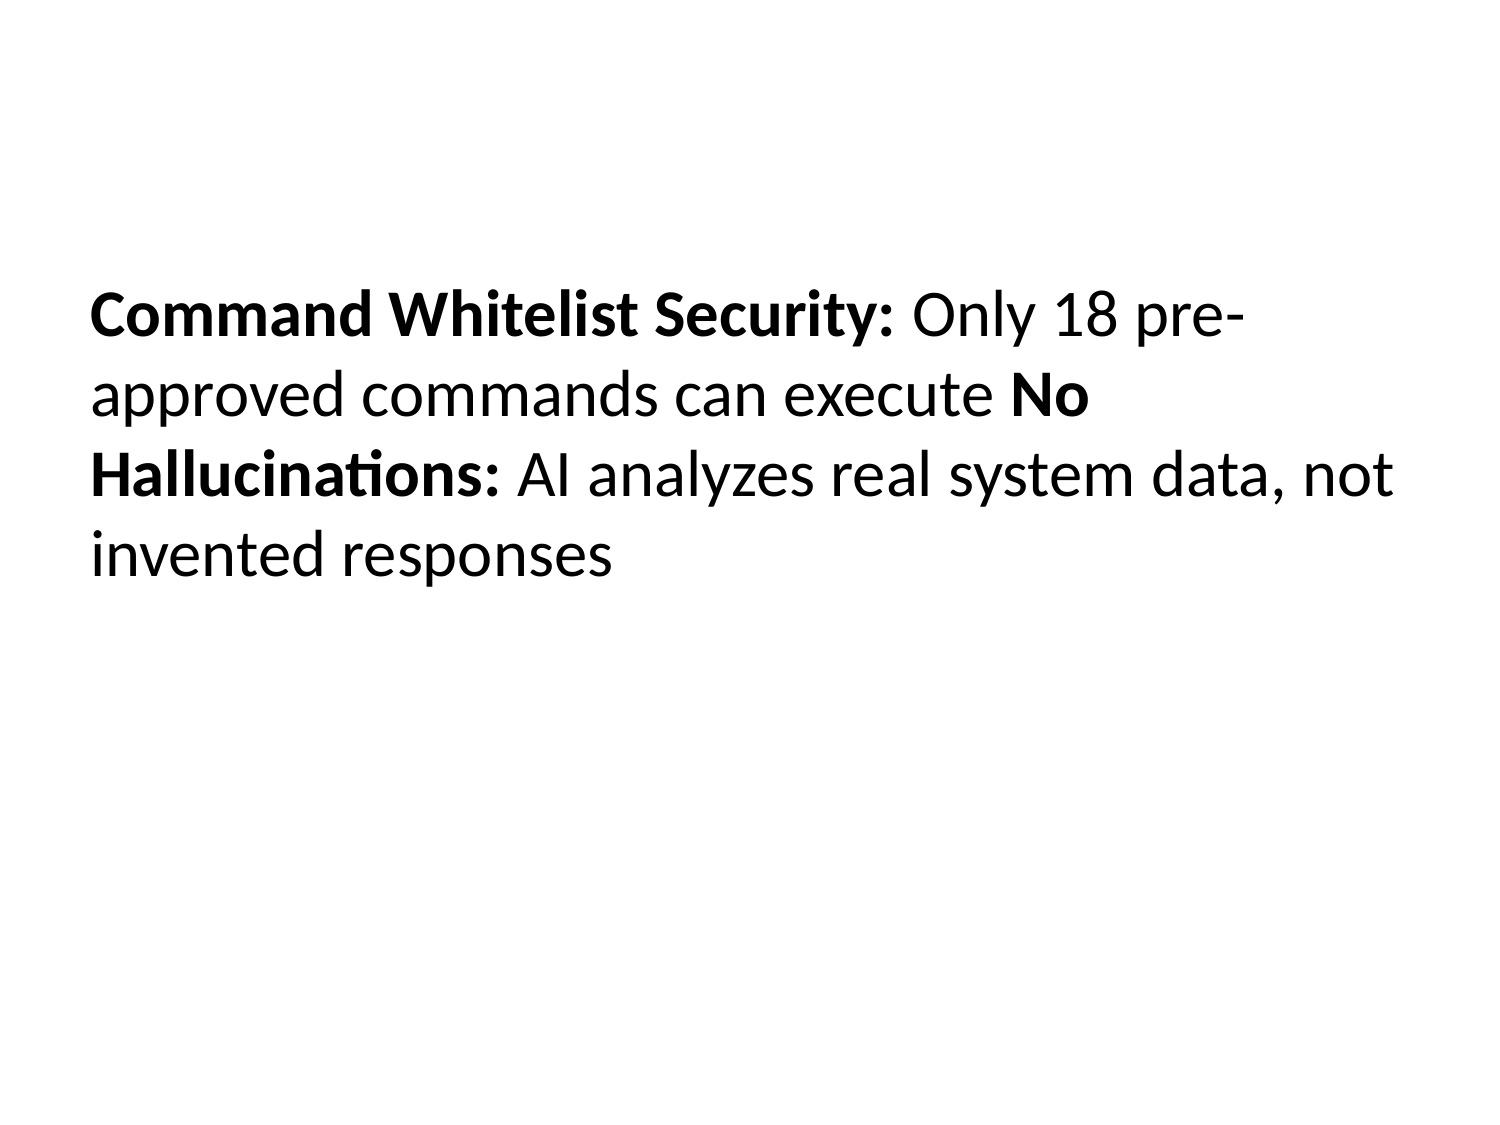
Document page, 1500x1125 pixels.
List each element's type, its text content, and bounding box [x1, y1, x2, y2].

list Command Whitelist Security: Only 18 pre-approved commands can execute No Hallucinations: AI analyzes real system data, not invented responses [75, 262, 1425, 1005]
